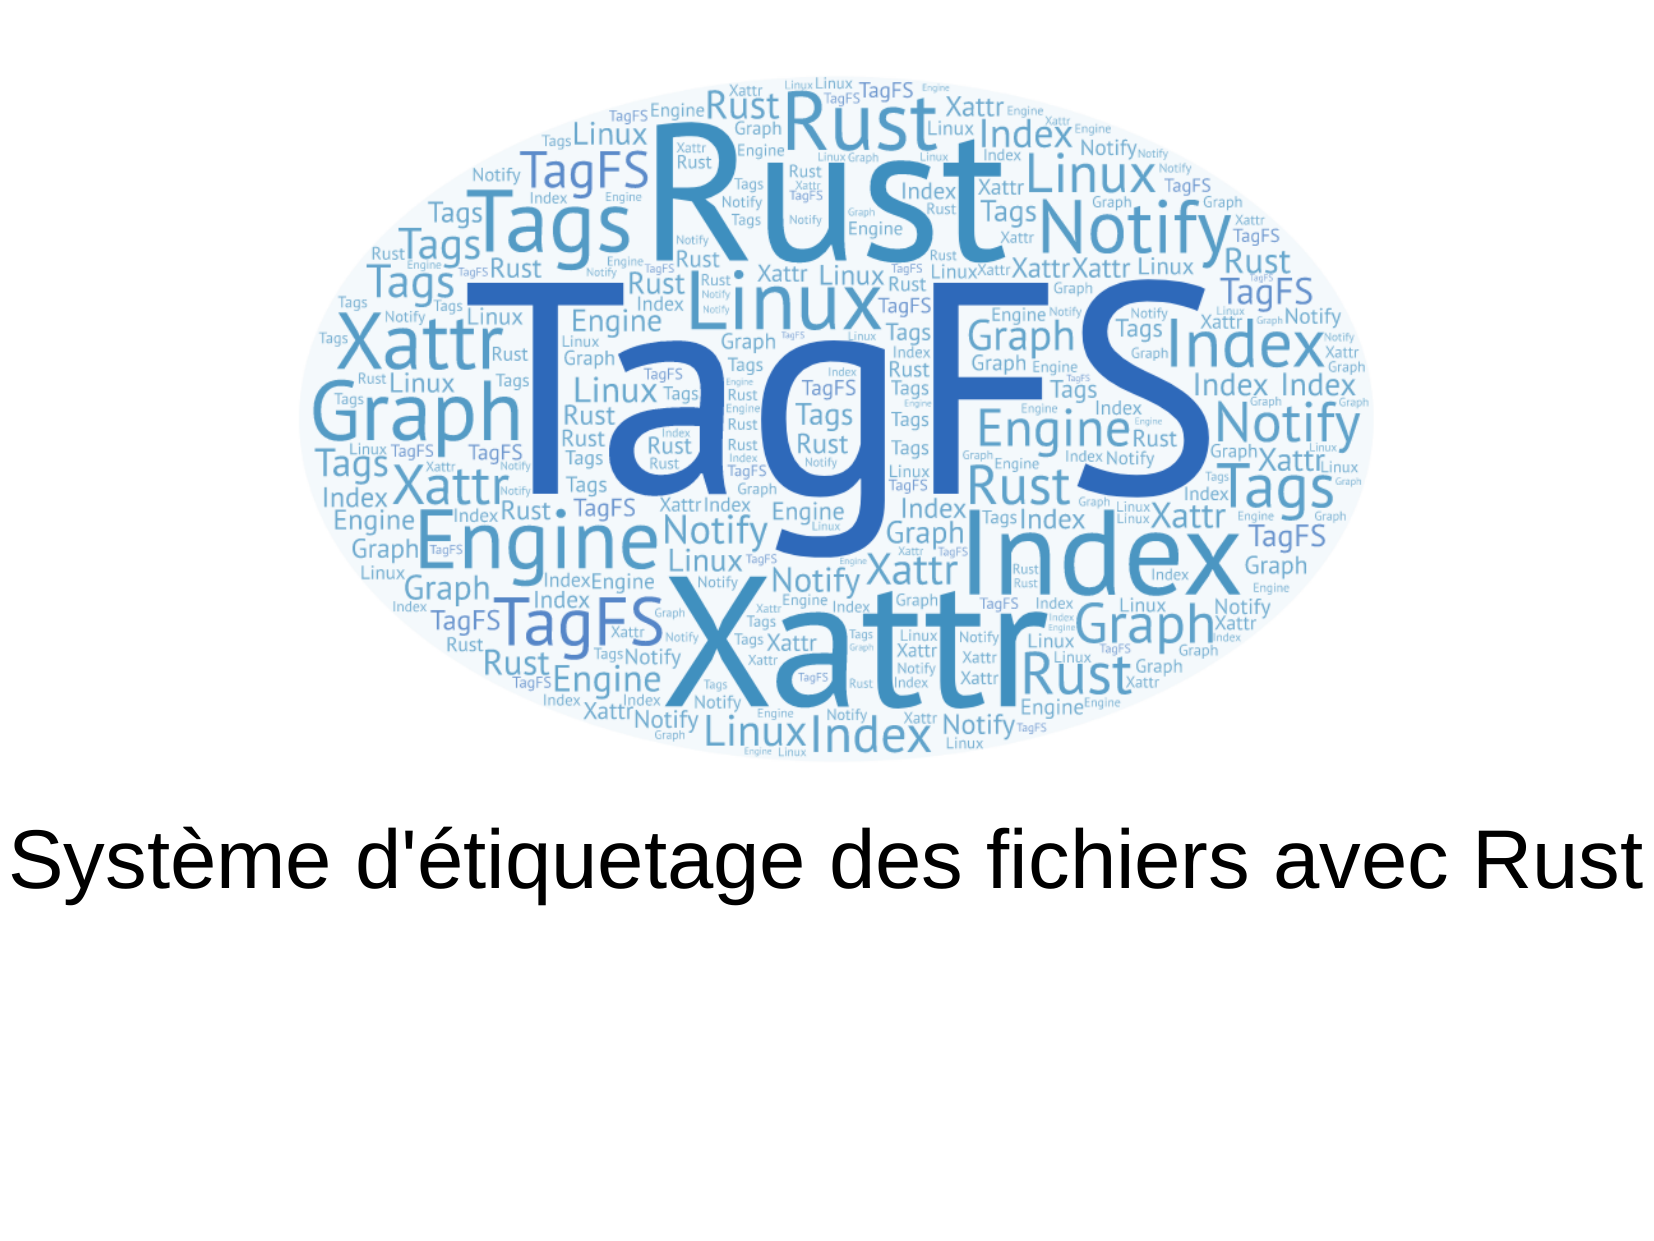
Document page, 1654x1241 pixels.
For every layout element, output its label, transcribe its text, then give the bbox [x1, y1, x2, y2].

title Système d'étiquetage des fichiers avec Rust [0, 779, 1654, 940]
picture [271, 58, 1402, 779]
